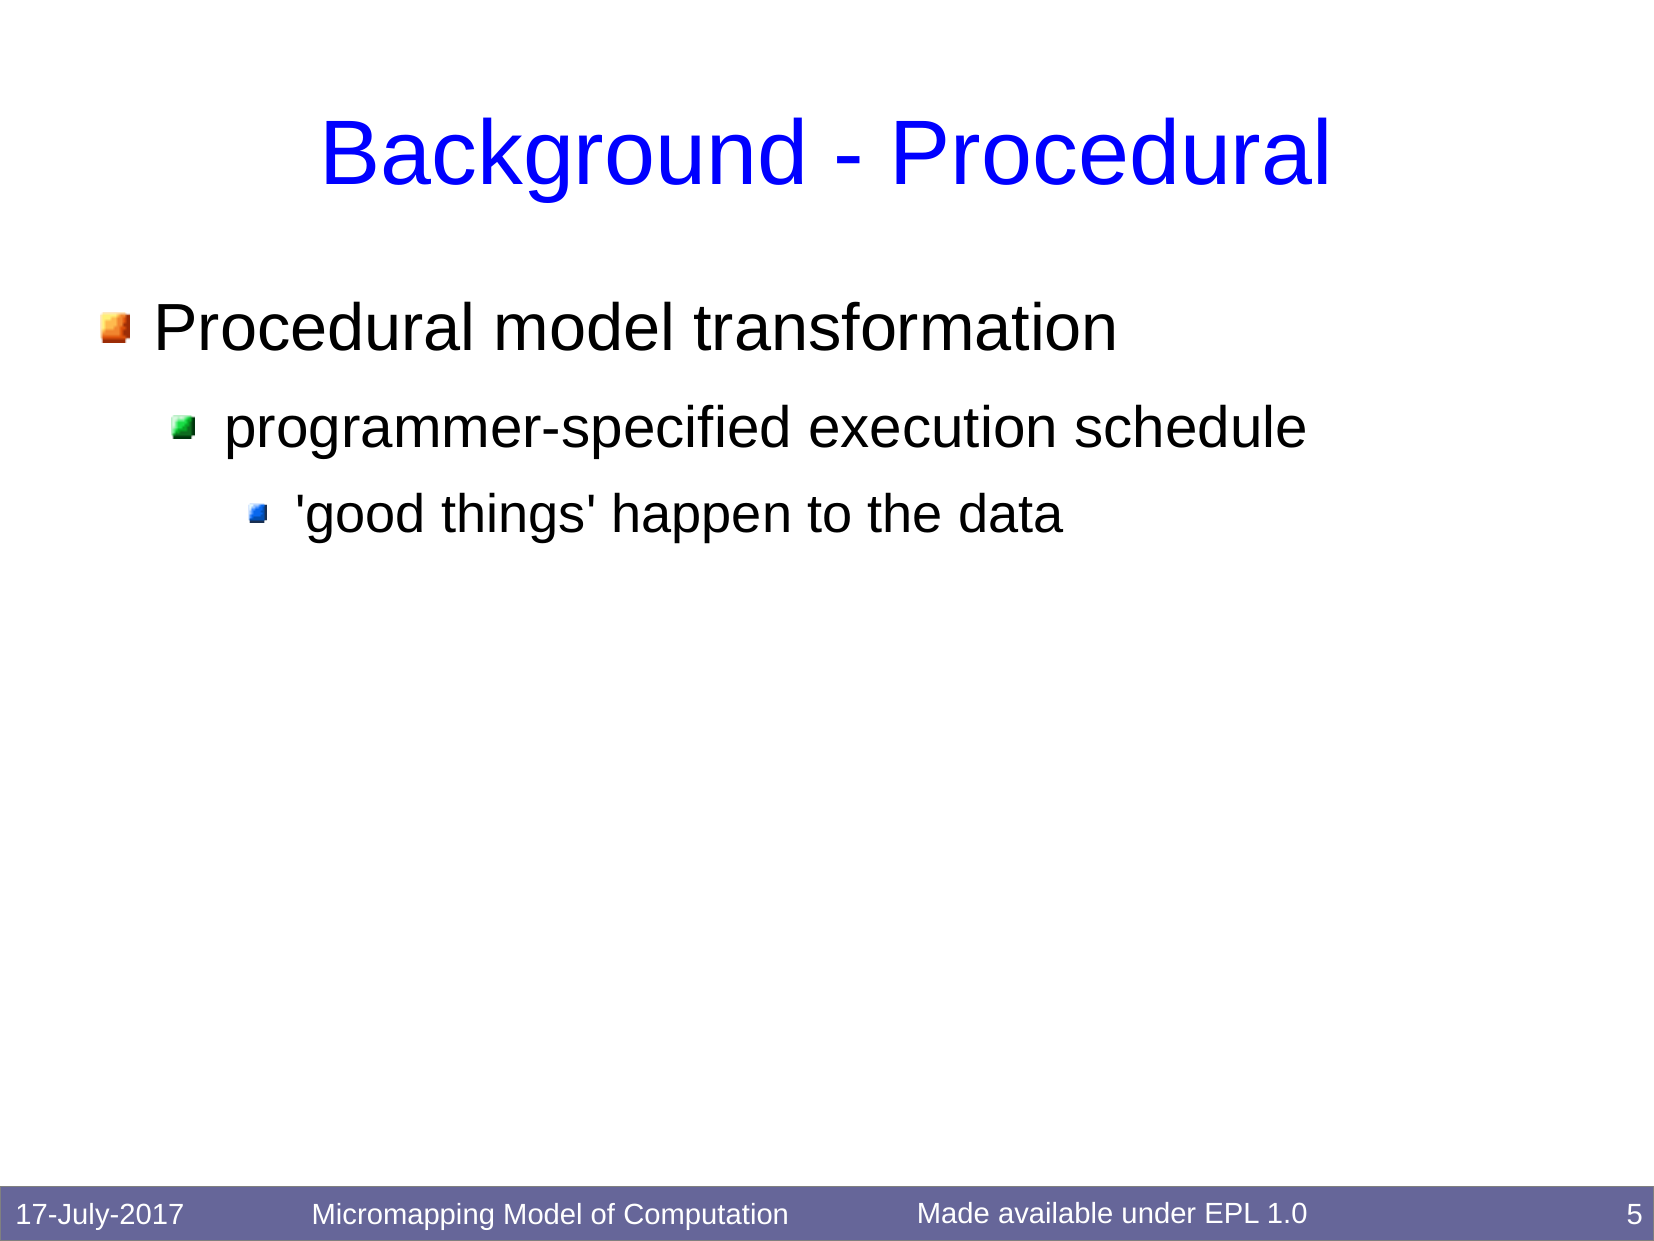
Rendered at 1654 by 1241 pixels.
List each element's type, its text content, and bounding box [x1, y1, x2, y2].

list Procedural model transformation programmer-specified execution schedule 'good things' happen to the data [82, 290, 1571, 1109]
title Background - Procedural [82, 49, 1571, 257]
